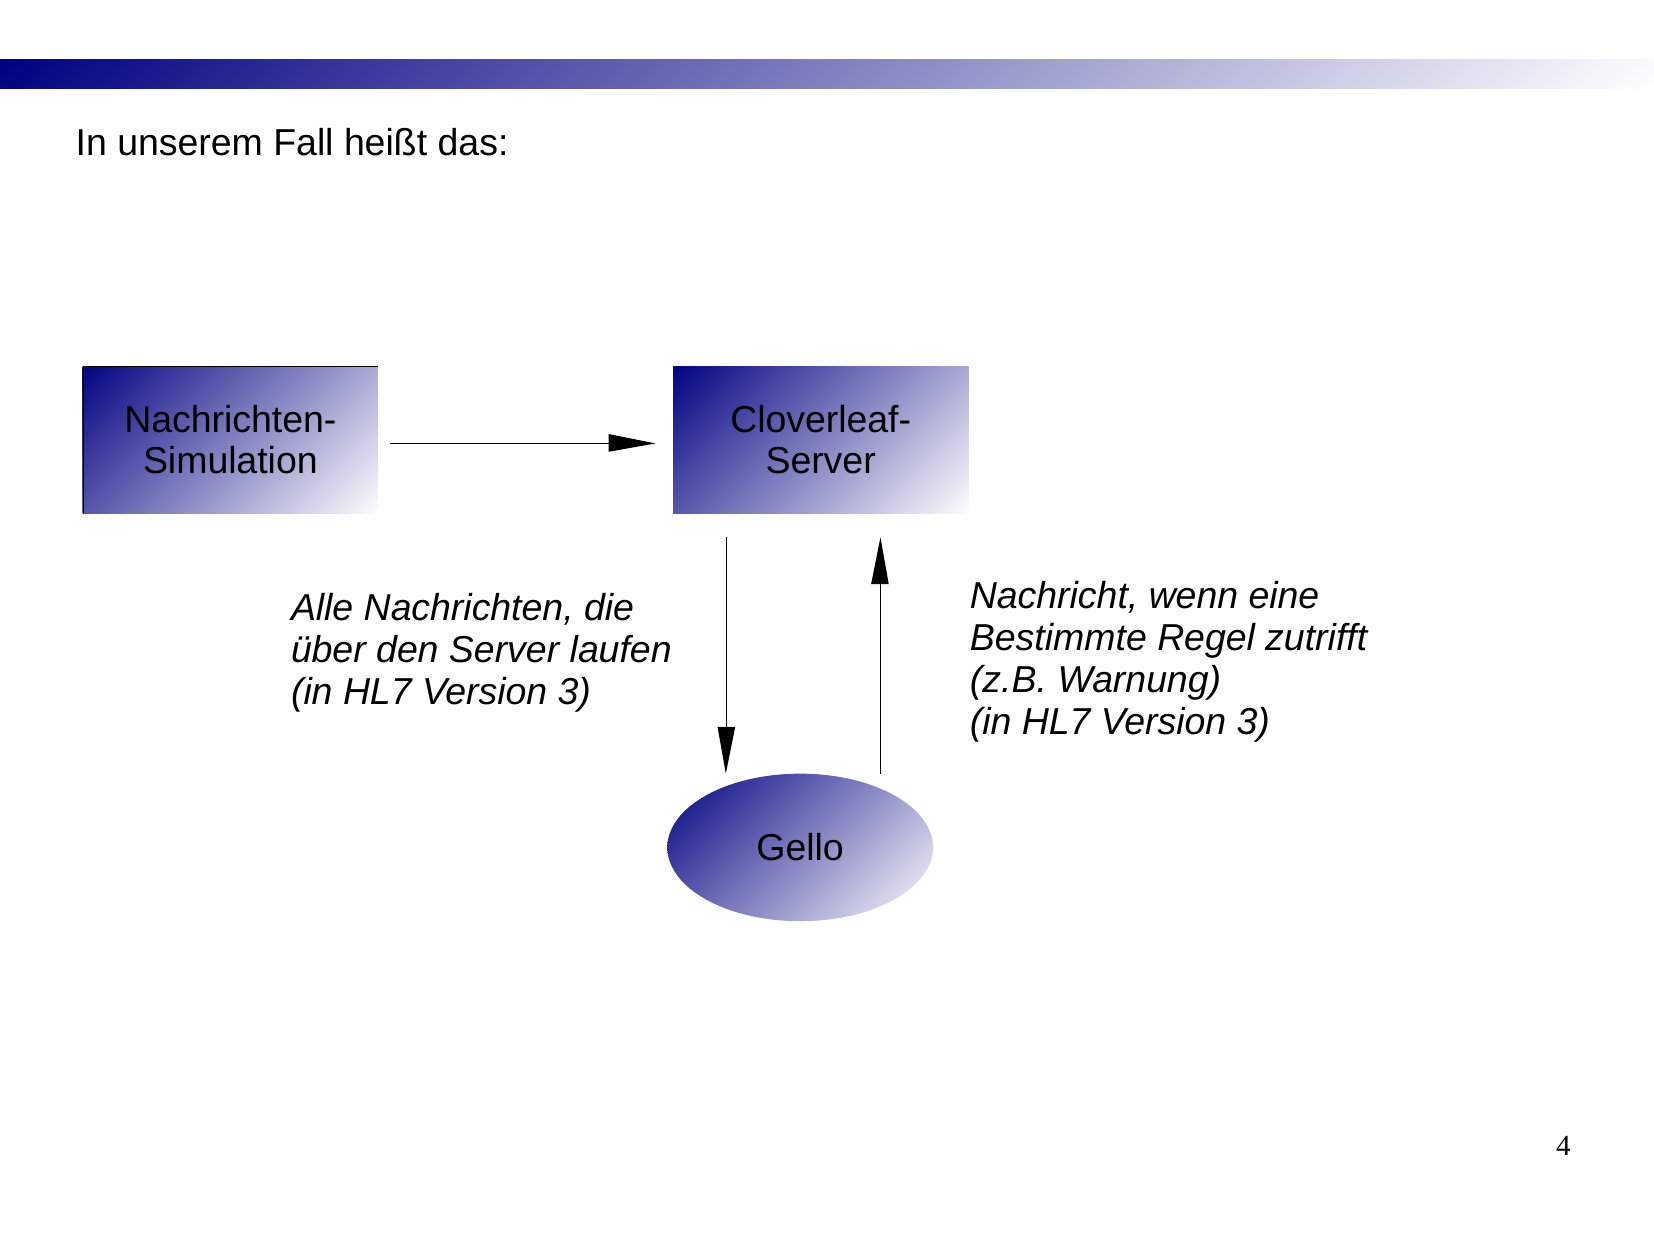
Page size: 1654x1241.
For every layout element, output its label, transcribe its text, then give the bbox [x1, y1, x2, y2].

text_box [0, 59, 1654, 89]
text_box Gello [667, 773, 934, 922]
text_box Cloverleaf- Server [673, 366, 969, 514]
text_box Nachricht, wenn eine Bestimmte Regel zutrifft (z.B. Warnung) (in HL7 Version 3) [955, 566, 1382, 791]
text_box Nachrichten- Simulation [82, 366, 378, 514]
text_box Alle Nachrichten, die über den Server laufen (in HL7 Version 3) [276, 578, 697, 719]
text_box In unserem Fall heißt das: [60, 114, 857, 172]
